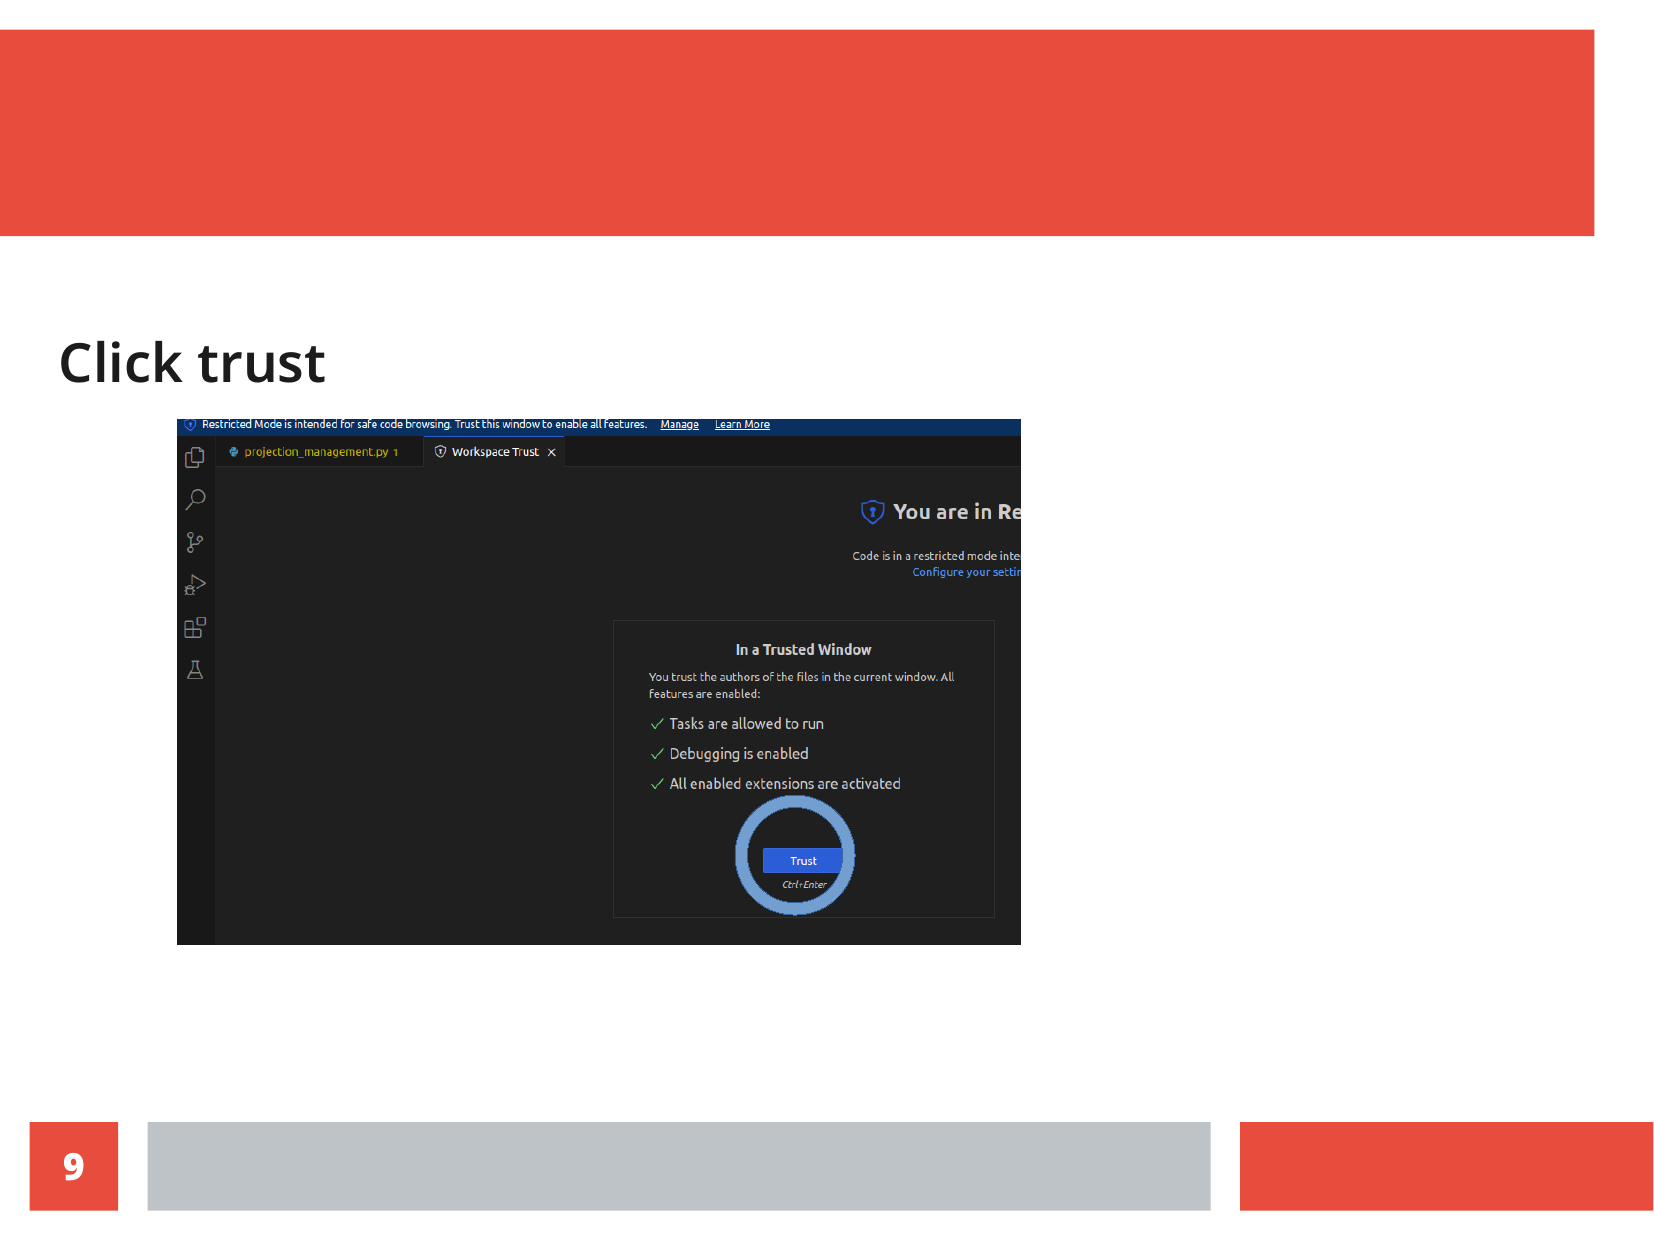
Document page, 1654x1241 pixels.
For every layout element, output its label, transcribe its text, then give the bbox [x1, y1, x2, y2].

list Click trust [59, 324, 1565, 1093]
text_box [735, 795, 856, 916]
picture [177, 419, 1021, 946]
